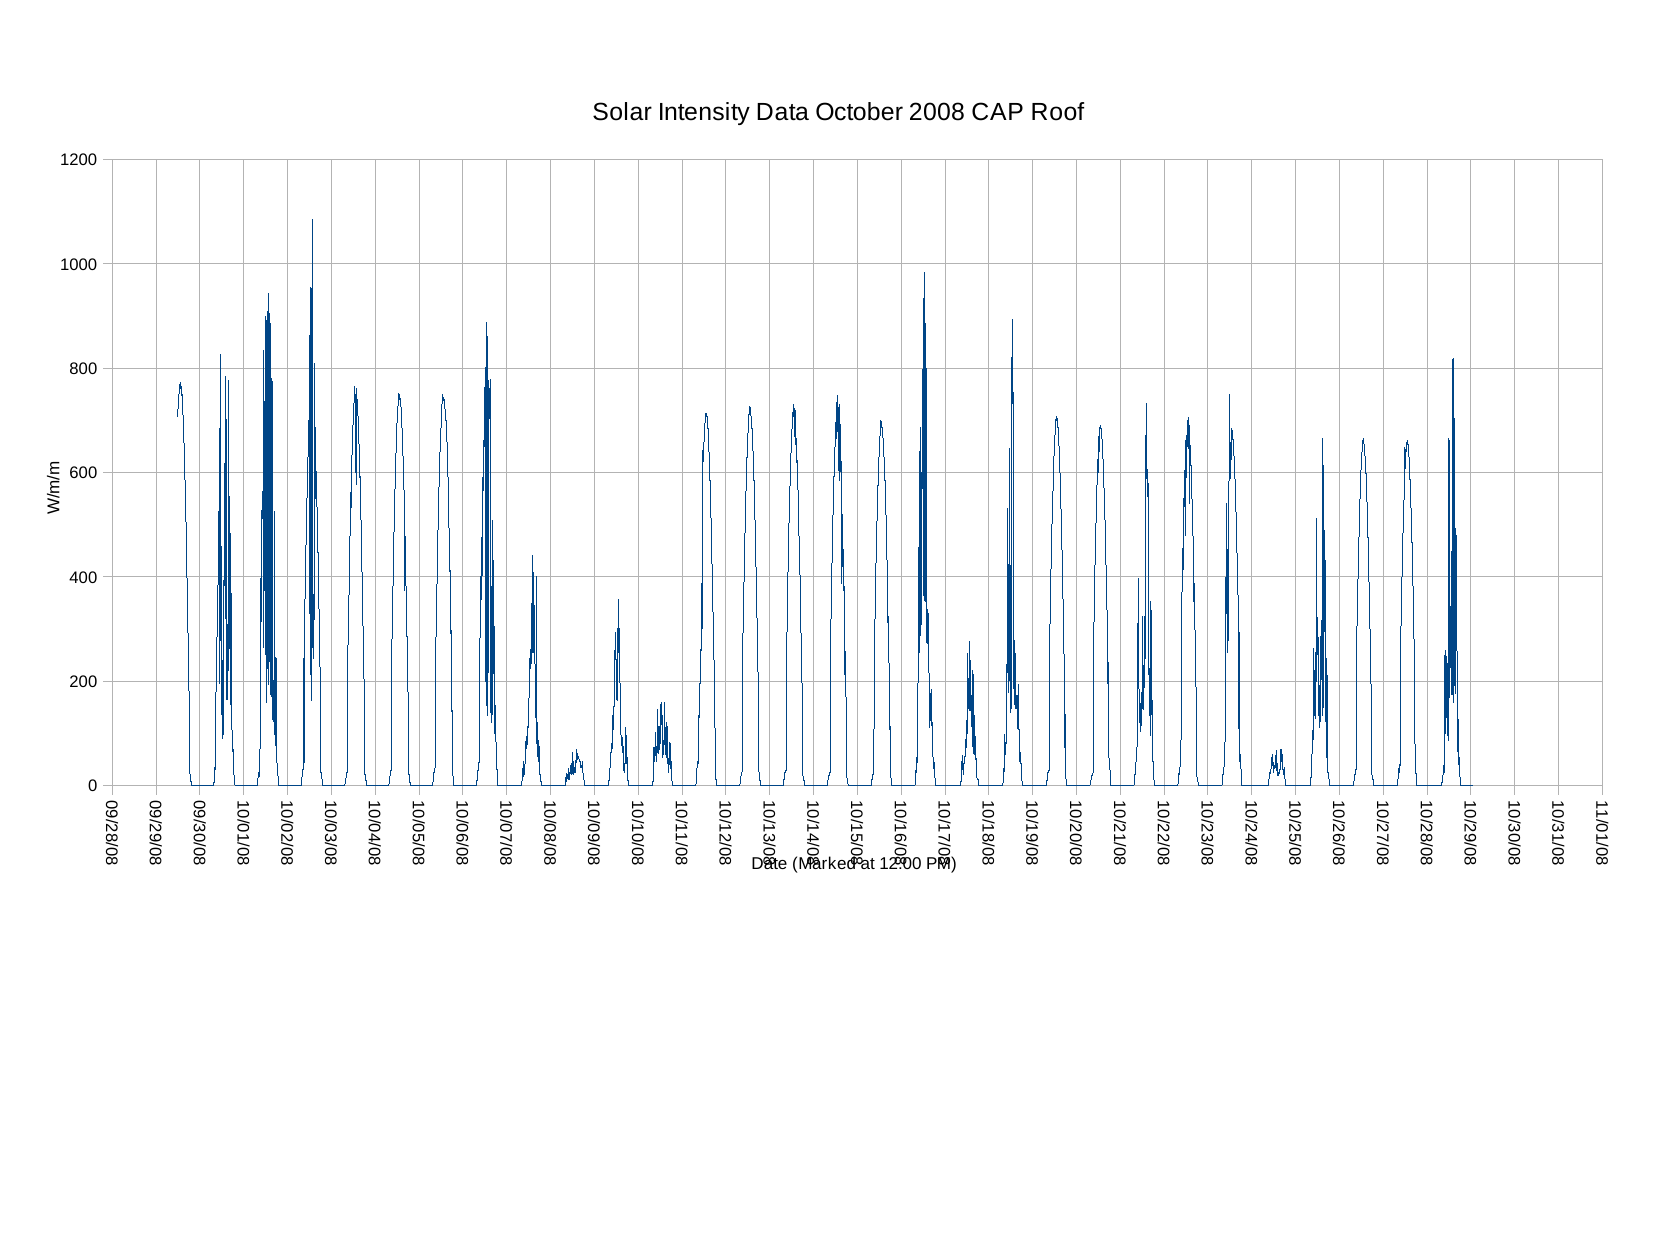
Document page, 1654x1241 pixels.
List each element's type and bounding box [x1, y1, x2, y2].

chart [16, 75, 1637, 901]
